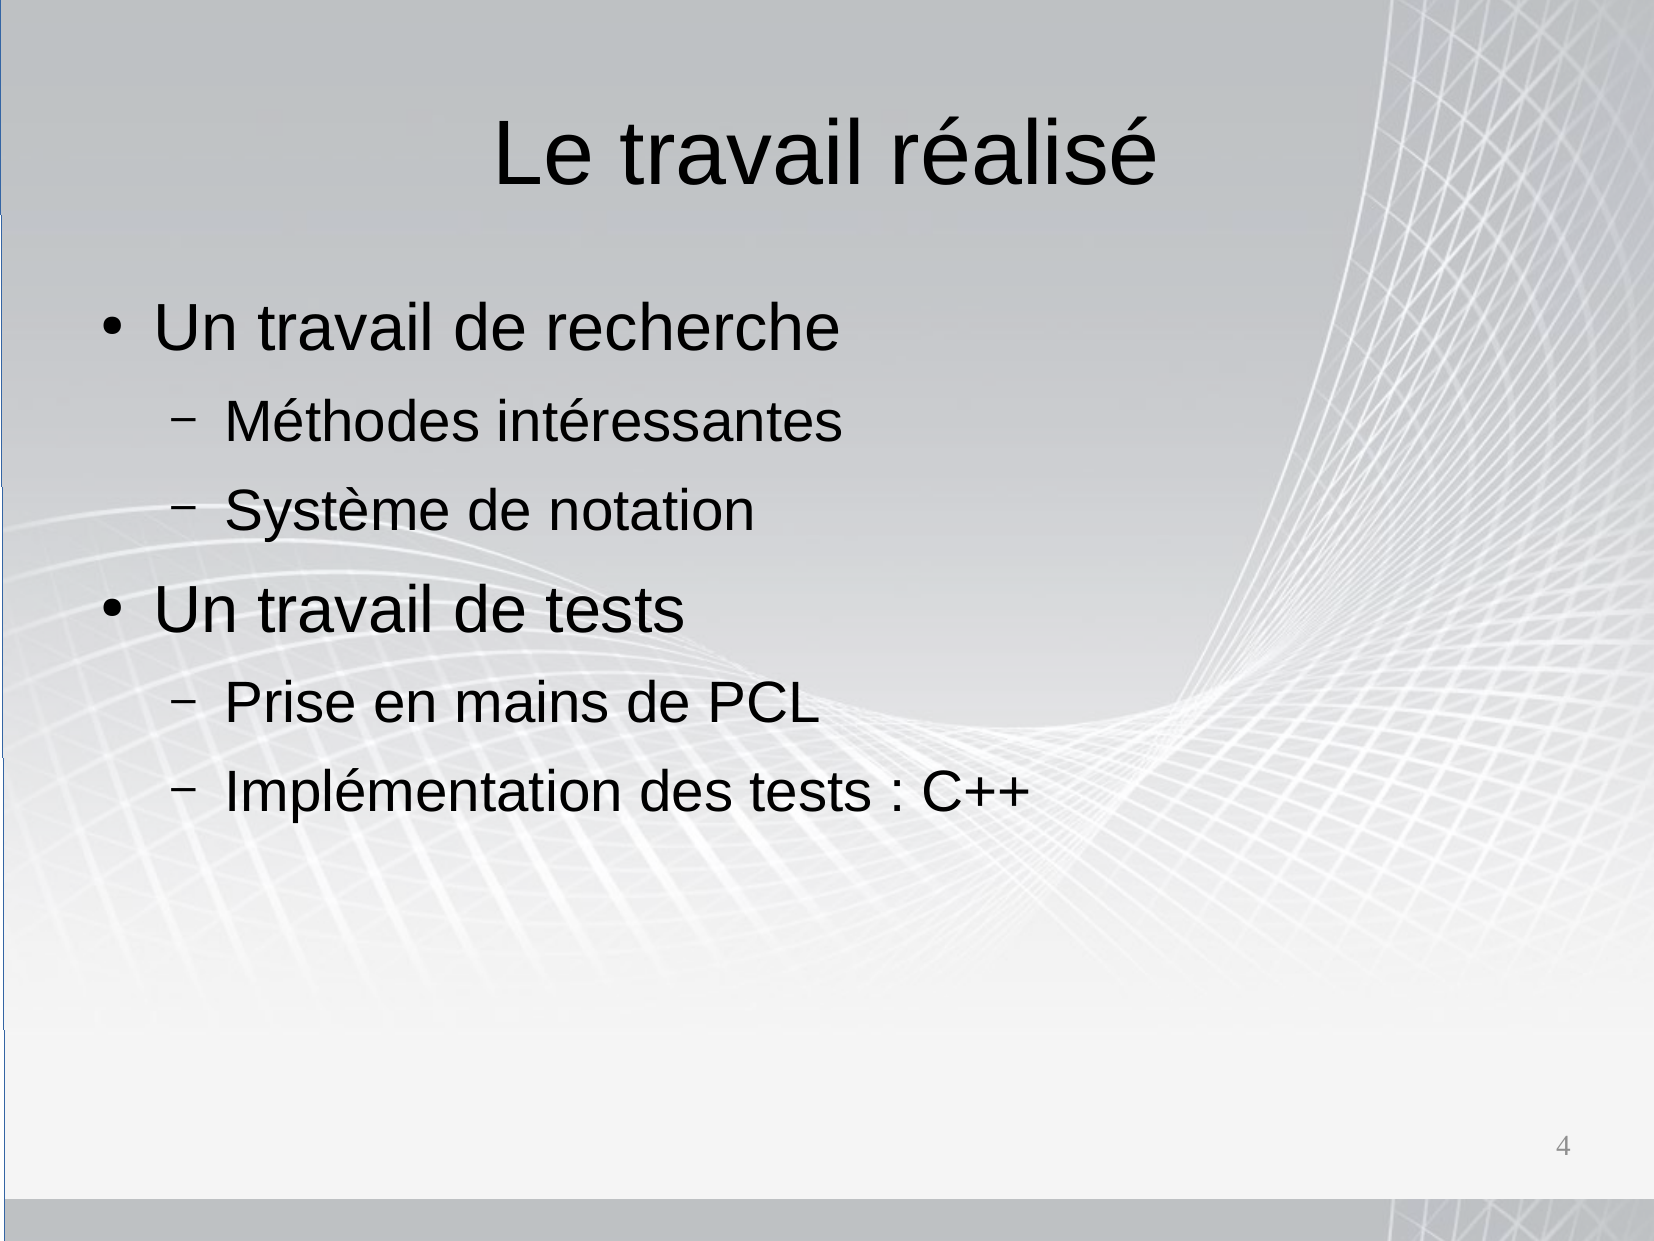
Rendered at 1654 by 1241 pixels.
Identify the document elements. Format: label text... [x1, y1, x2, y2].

text_box [0, 0, 1654, 1241]
list Un travail de recherche Méthodes intéressantes Système de notation Un travail de tests Prise en mains de PCL Implémentation des tests : C++ [82, 290, 1571, 1010]
title Le travail réalisé [82, 49, 1571, 257]
